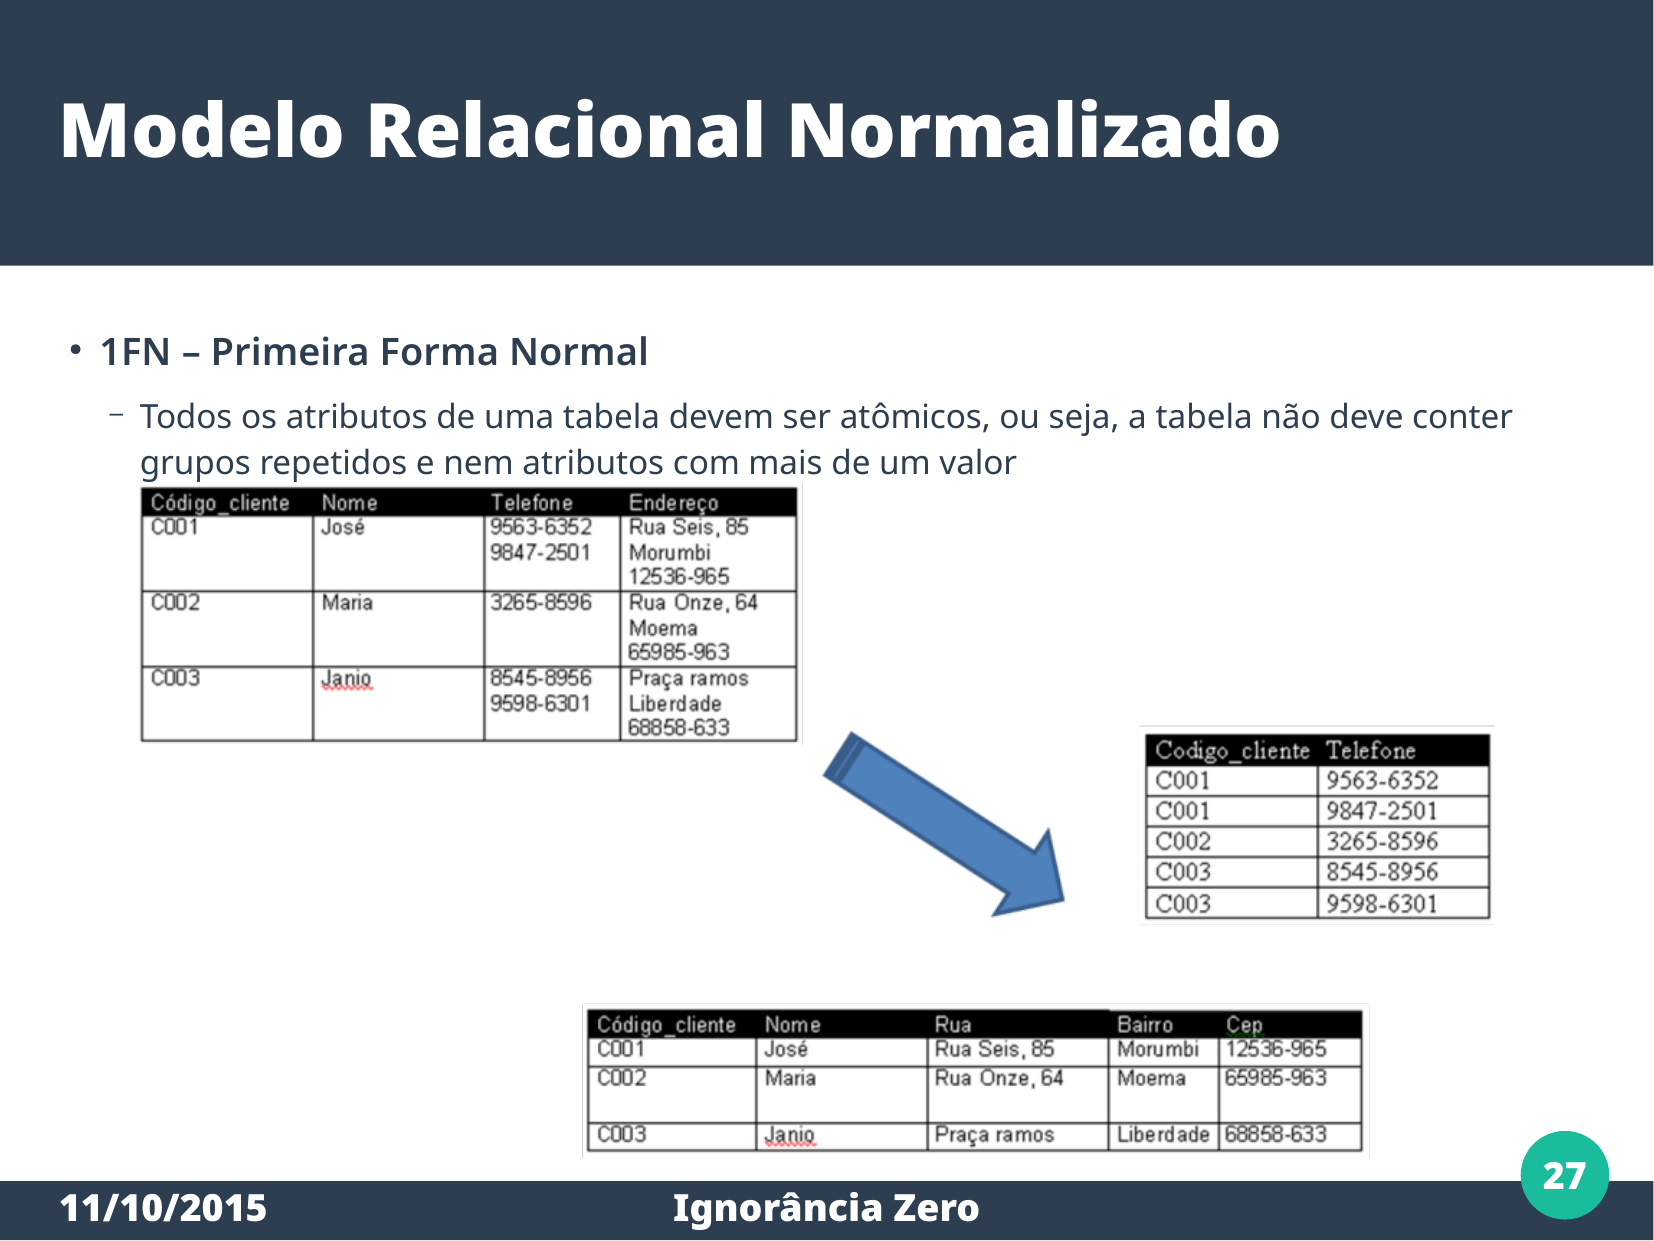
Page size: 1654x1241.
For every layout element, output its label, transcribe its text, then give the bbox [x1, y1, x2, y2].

list 1FN – Primeira Forma Normal Todos os atributos de uma tabela devem ser atômicos, ou seja, a tabela não deve conter grupos repetidos e nem atributos com mais de um valor [59, 324, 1595, 485]
picture [135, 483, 1495, 1158]
title Modelo Relacional Normalizado [59, 49, 1595, 207]
